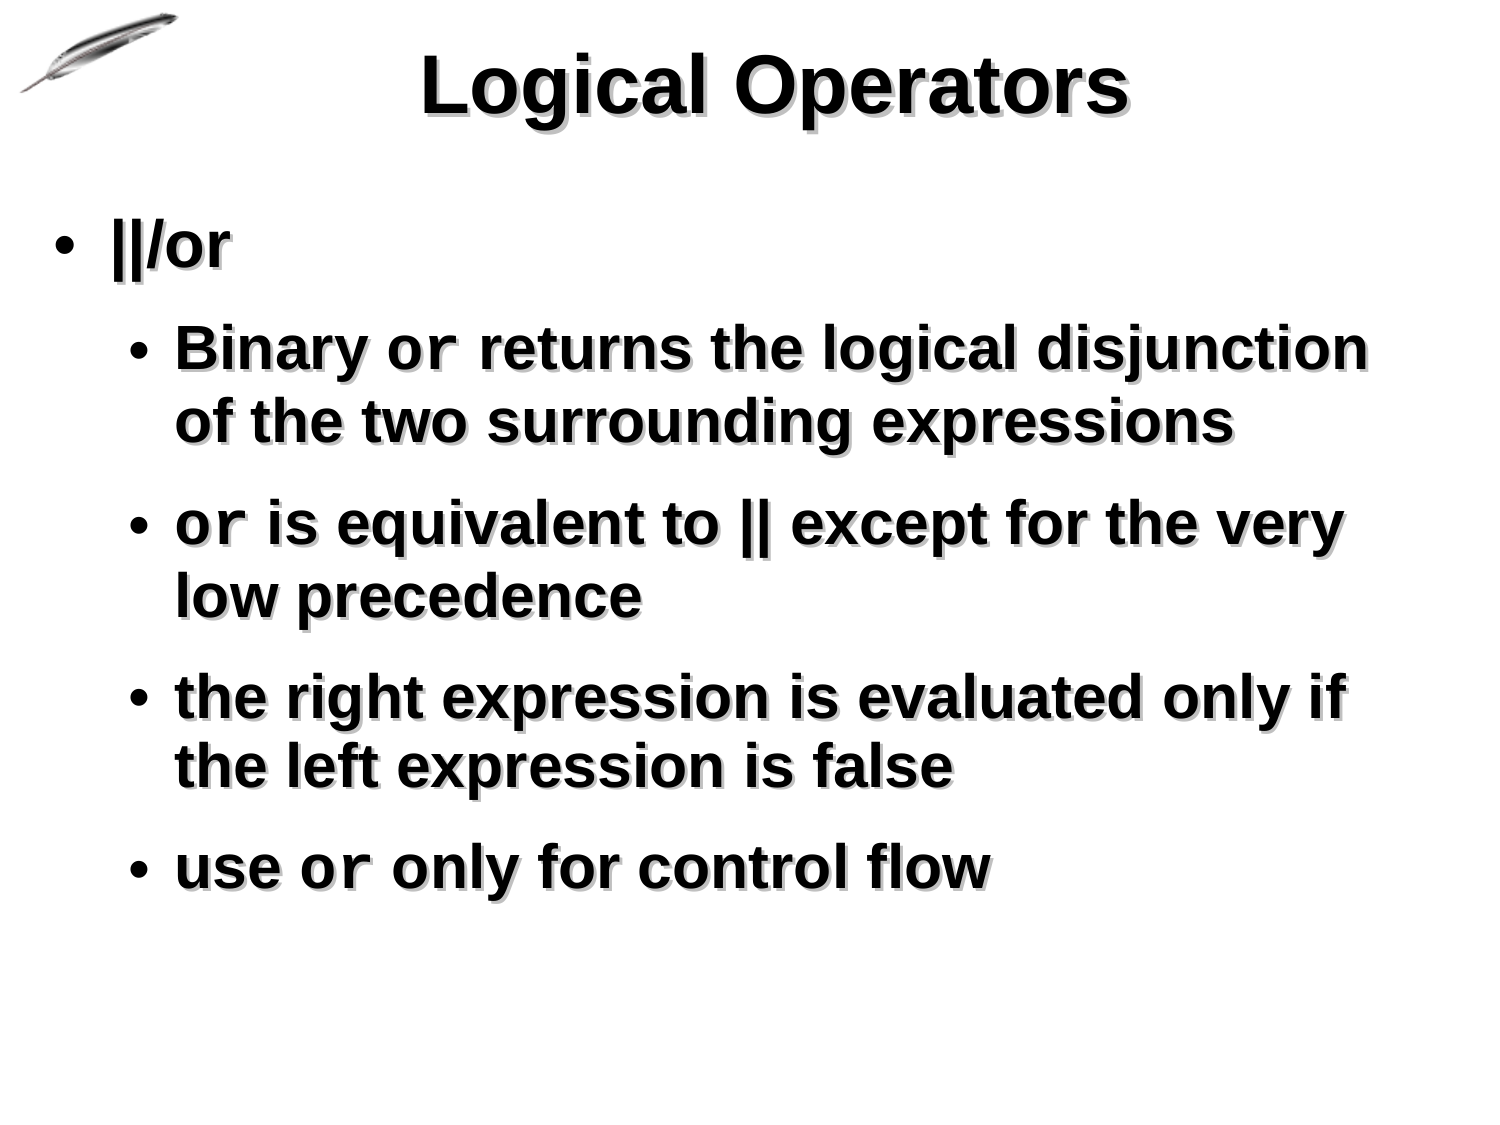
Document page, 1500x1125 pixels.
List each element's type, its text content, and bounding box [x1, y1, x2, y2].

picture [16, 11, 184, 95]
list ||/or Binary or returns the logical disjunction of the two surrounding expressions or is equivalent to || except for the very low precedence the right expression is evaluated only if the left expression is false use or only for control flow [53, 207, 1447, 1084]
title Logical Operators [419, 0, 1459, 179]
